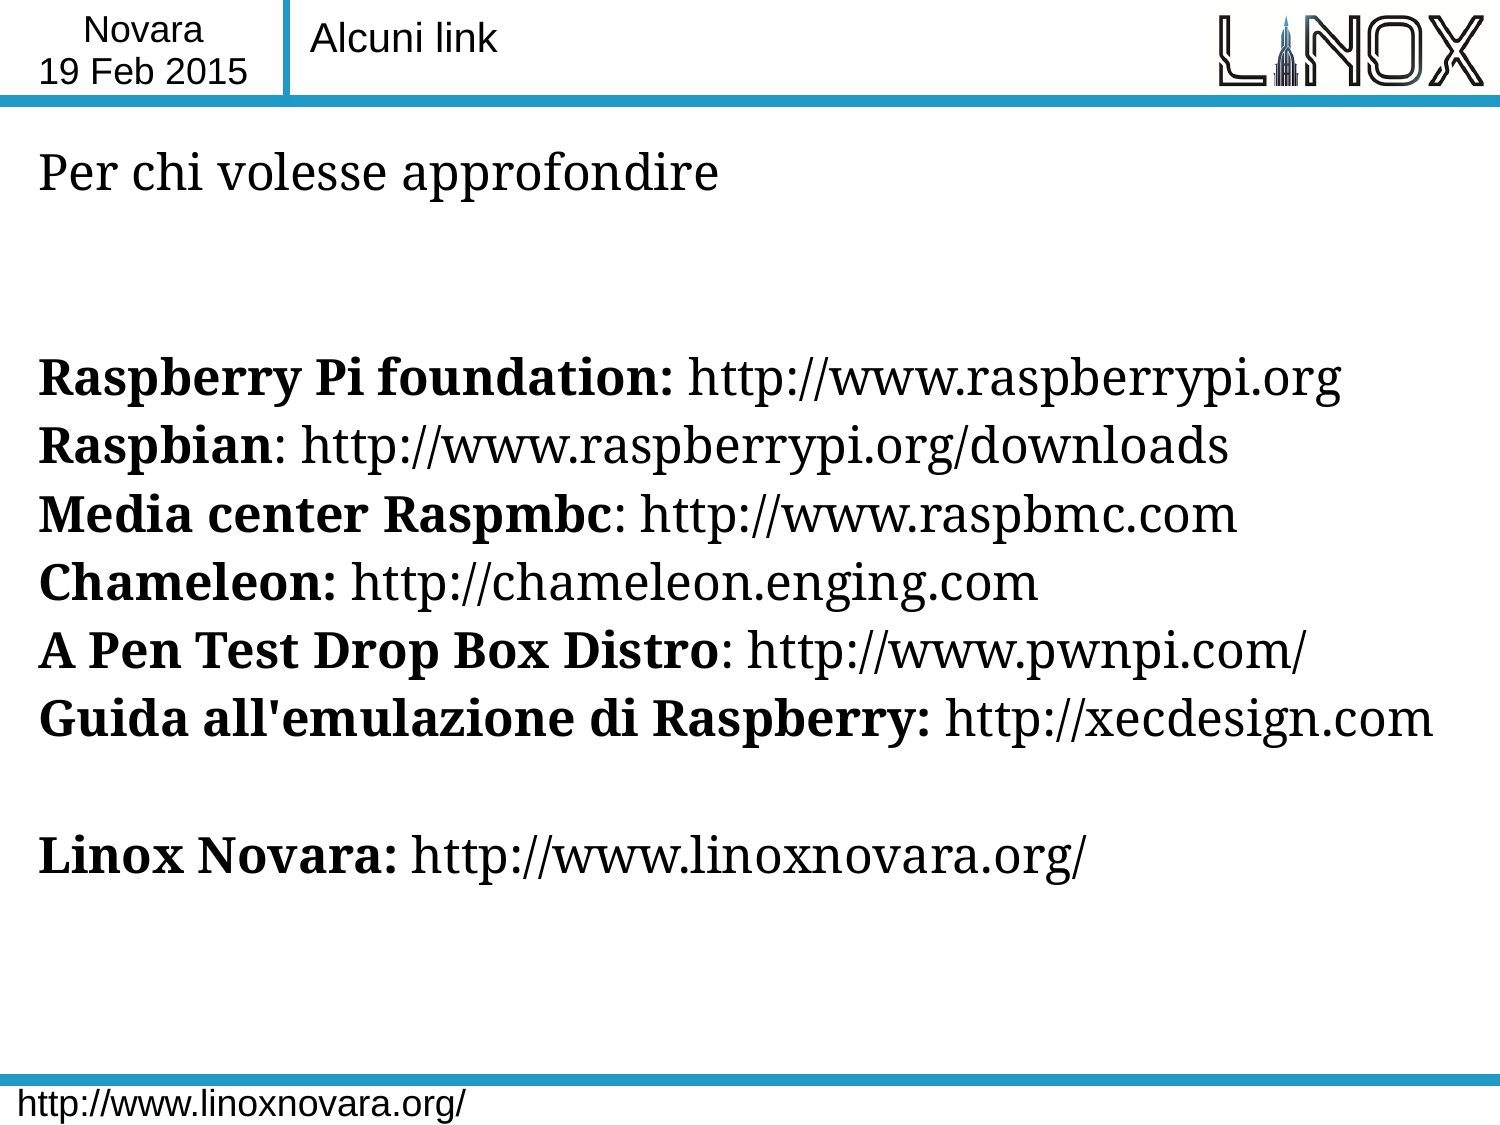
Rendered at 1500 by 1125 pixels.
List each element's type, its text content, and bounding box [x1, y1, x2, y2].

list Alcuni link [295, 7, 1321, 83]
text_box Per chi volesse approfondire Raspberry Pi foundation: http://www.raspberrypi.org Raspbian: http://www.raspberrypi.org/downloads Media center Raspmbc: http://www.raspbmc.com Chameleon: http://chameleon.enging.com A Pen Test Drop Box Distro: http://www.pwnpi.com/ Guida all'emulazione di Raspberry: http://xecdesign.com Linox Novara: http://www.linoxnovara.org/ [23, 129, 1465, 1016]
picture [0, 1074, 1500, 1086]
picture [0, 0, 1500, 107]
